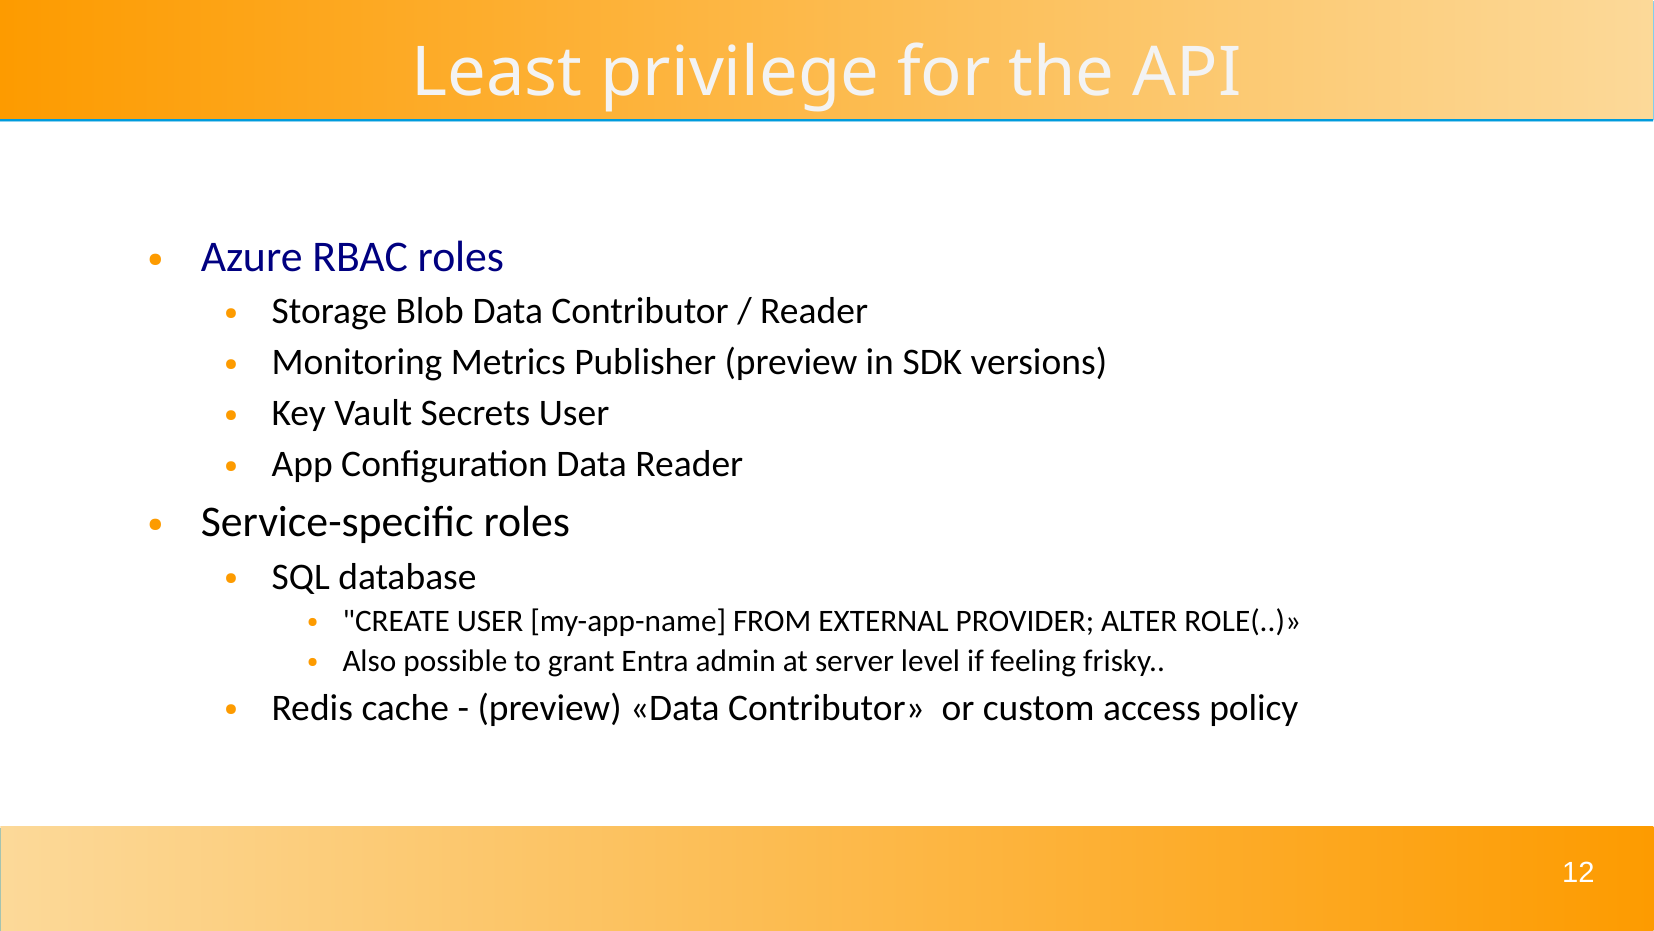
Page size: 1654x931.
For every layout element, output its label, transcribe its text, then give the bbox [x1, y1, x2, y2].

title Least privilege for the API [59, 26, 1595, 111]
list Azure RBAC roles Storage Blob Data Contributor / Reader Monitoring Metrics Publisher (preview in SDK versions) Key Vault Secrets User App Configuration Data Reader Service-specific roles SQL database "CREATE USER [my-app-name] FROM EXTERNAL PROVIDER; ALTER ROLE(..)» Also possible to grant Entra admin at server level if feeling frisky.. Redis cache - (preview) «Data Contributor» or custom access policy [59, 177, 1595, 768]
